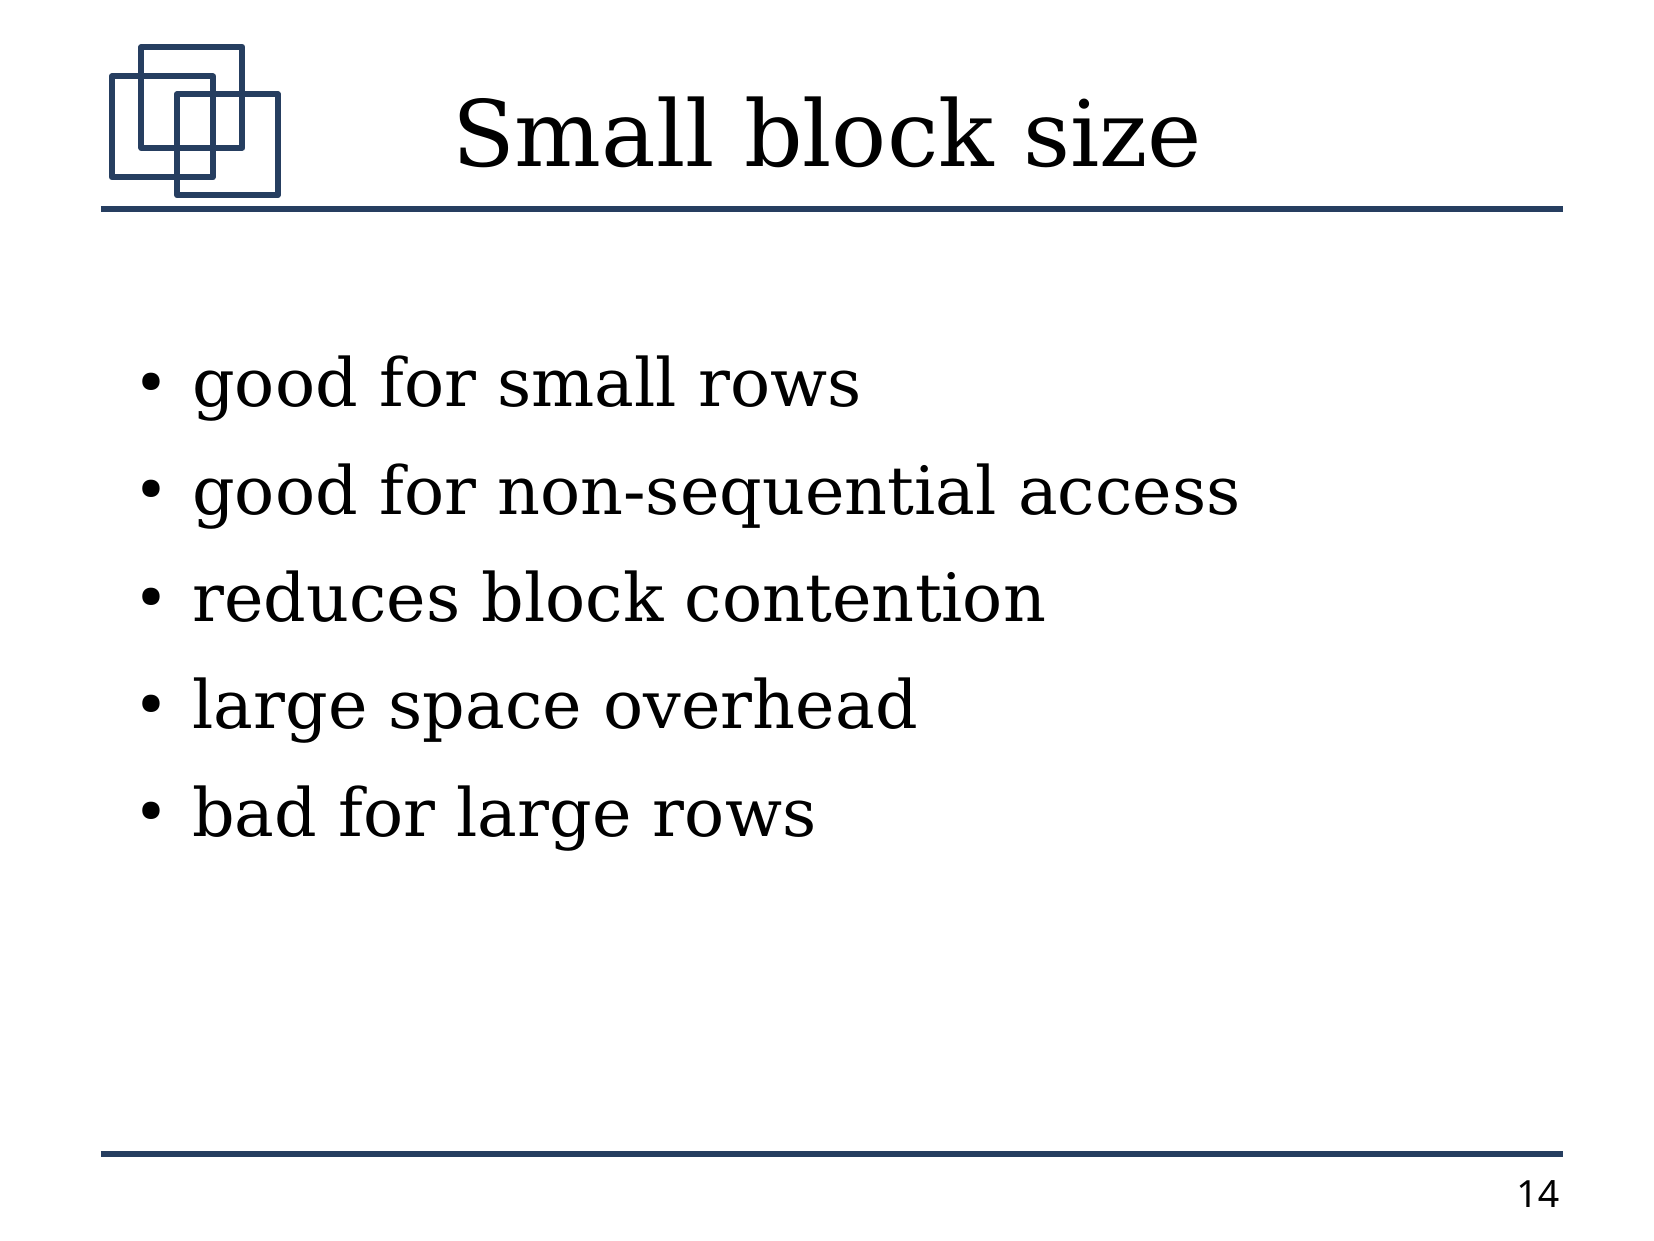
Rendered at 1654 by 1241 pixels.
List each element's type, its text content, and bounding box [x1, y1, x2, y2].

title Small block size [121, 31, 1534, 239]
list good for small rows good for non-sequential access reduces block contention large space overhead bad for large rows [121, 344, 1534, 1127]
